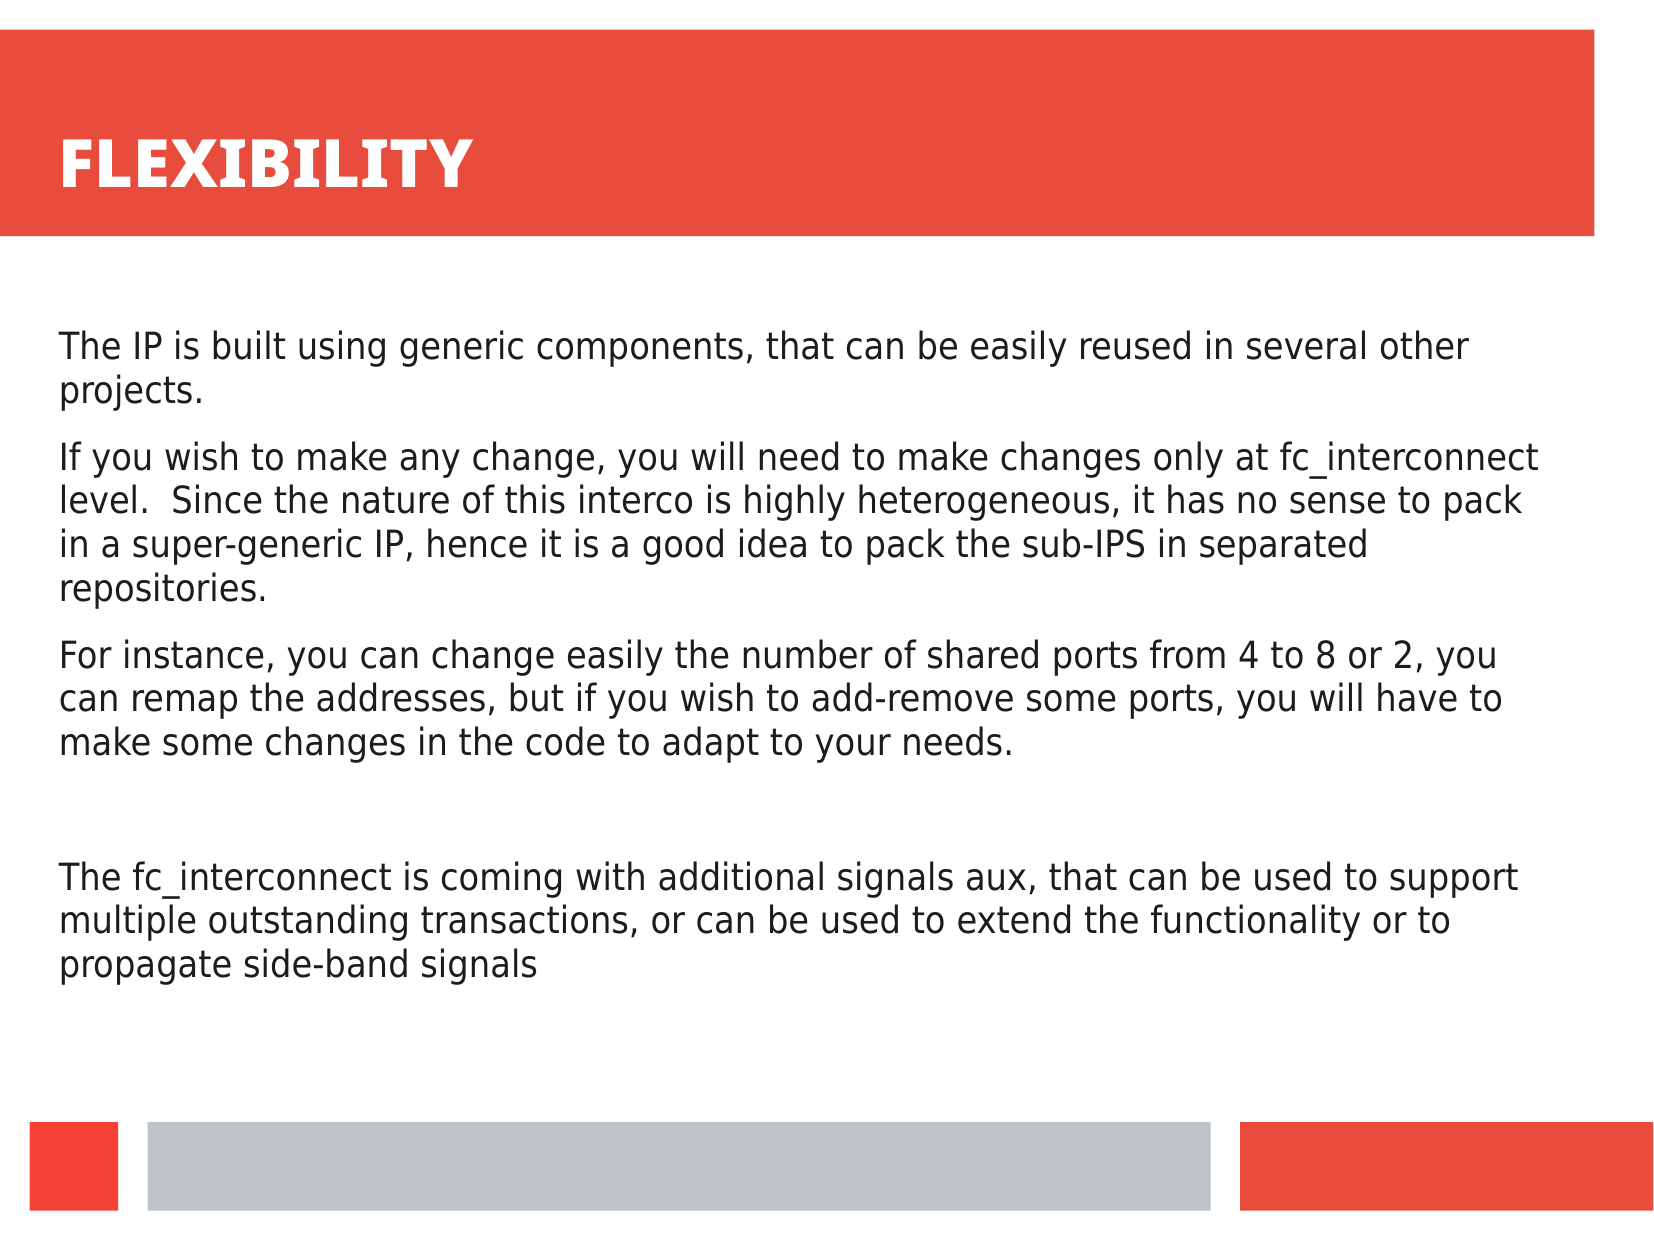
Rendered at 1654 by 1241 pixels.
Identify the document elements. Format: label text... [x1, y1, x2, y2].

title FLEXIBILITY [59, 59, 1595, 207]
list The IP is built using generic components, that can be easily reused in several other projects. If you wish to make any change, you will need to make changes only at fc_interconnect level. Since the nature of this interco is highly heterogeneous, it has no sense to pack in a super-generic IP, hence it is a good idea to pack the sub-IPS in separated repositories. For instance, you can change easily the number of shared ports from 4 to 8 or 2, you can remap the addresses, but if you wish to add-remove some ports, you will have to make some changes in the code to adapt to your needs. The fc_interconnect is coming with additional signals aux, that can be used to support multiple outstanding transactions, or can be used to extend the functionality or to propagate side-band signals [59, 324, 1565, 1093]
